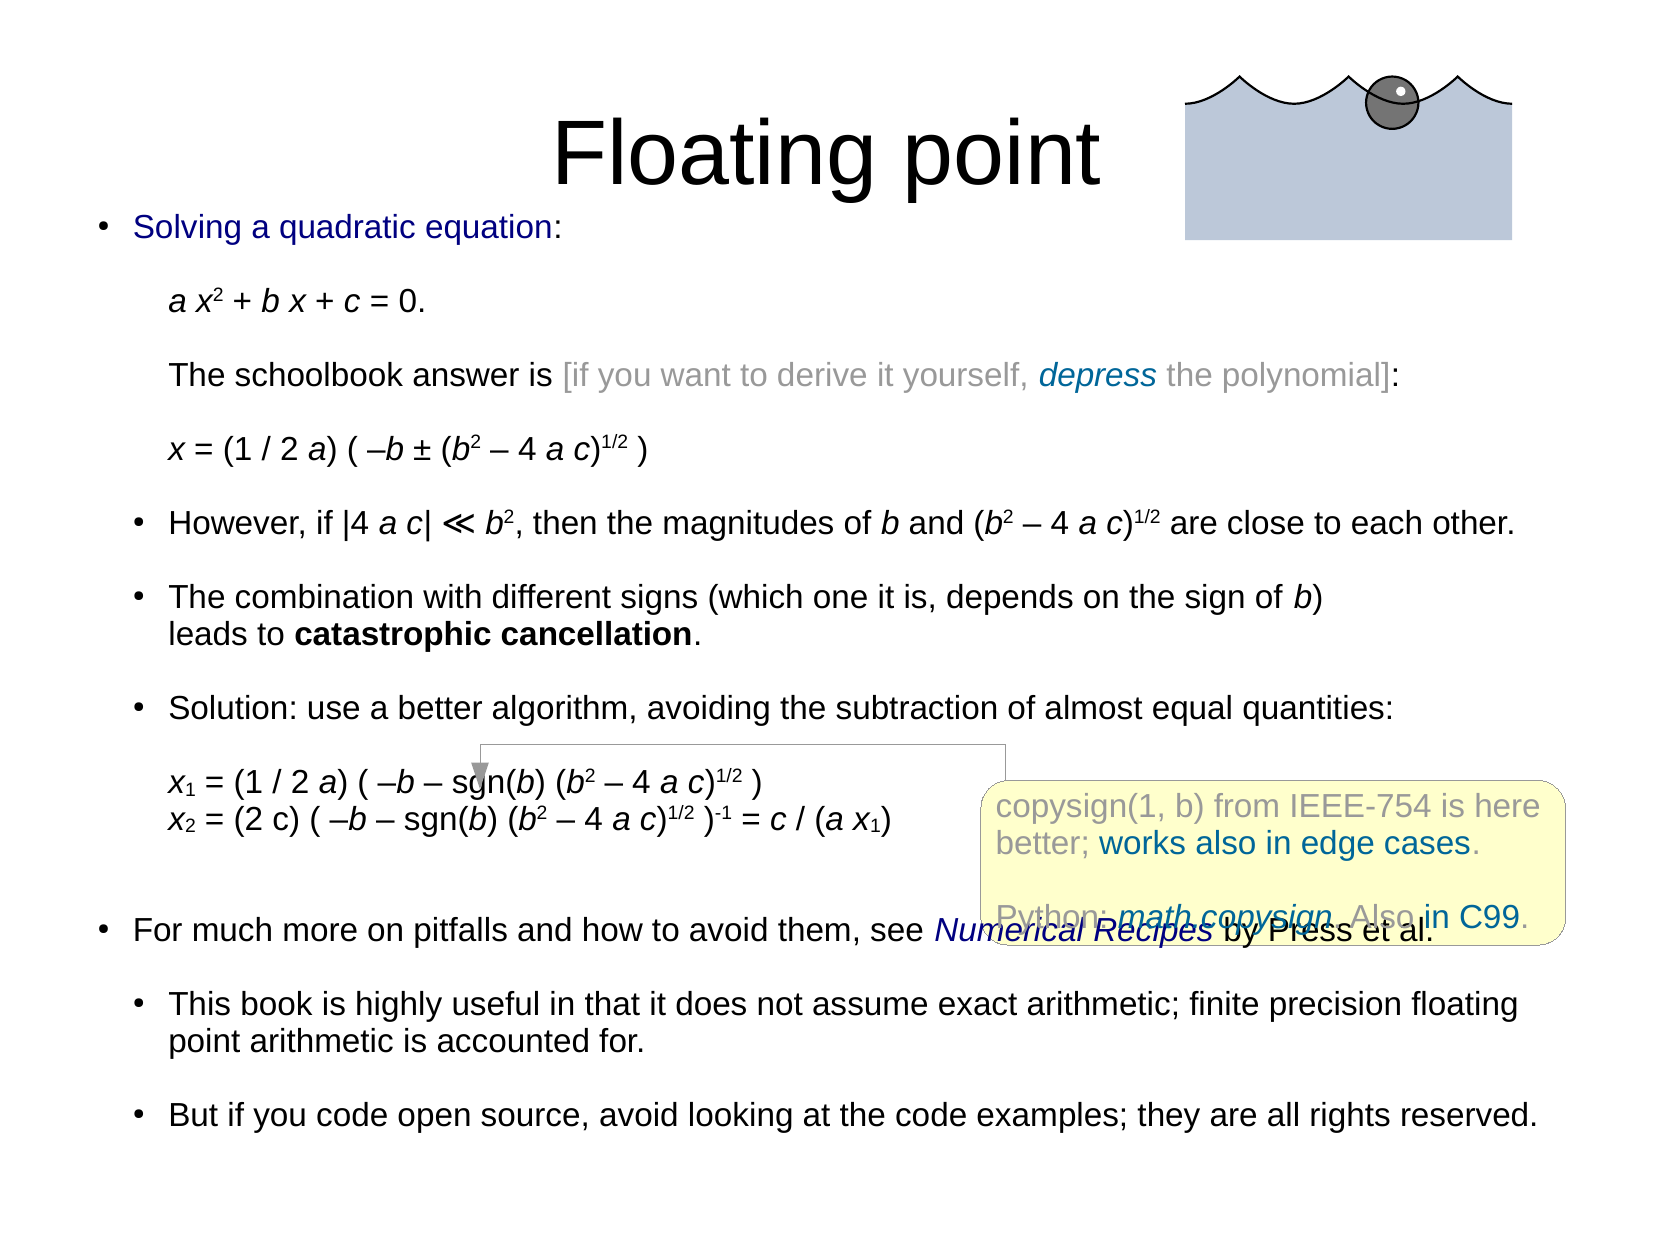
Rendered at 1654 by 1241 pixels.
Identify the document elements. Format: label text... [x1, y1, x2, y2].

picture [1185, 75, 1513, 241]
title Floating point [82, 49, 1571, 257]
text_box Solving a quadratic equation: a x2 + b x + c = 0. The schoolbook answer is [if you want to derive it yourself, depress the polynomial]: x = (1 / 2 a) ( –b ± (b2 – 4 a c)1/2 ) However, if |4 a c| ≪ b2, then the magnitudes of b and (b2 – 4 a c)1/2 are close to each other. The combination with different signs (which one it is, depends on the sign of b) leads to catastrophic cancellation. Solution: use a better algorithm, avoiding the subtraction of almost equal quantities: x1 = (1 / 2 a) ( –b – sgn(b) (b2 – 4 a c)1/2 ) x2 = (2 c) ( –b – sgn(b) (b2 – 4 a c)1/2 )-1 = c / (a x1) For much more on pitfalls and how to avoid them, see Numerical Recipes by Press et al. This book is highly useful in that it does not assume exact arithmetic; finite precision floating point arithmetic is accounted for. But if you code open source, avoid looking at the code examples; they are all rights reserved. [82, 163, 1561, 1182]
text_box copysign(1, b) from IEEE-754 is here better; works also in edge cases. Python: math.copysign. Also in C99. [980, 780, 1557, 946]
text_box [1561, 792, 1566, 933]
